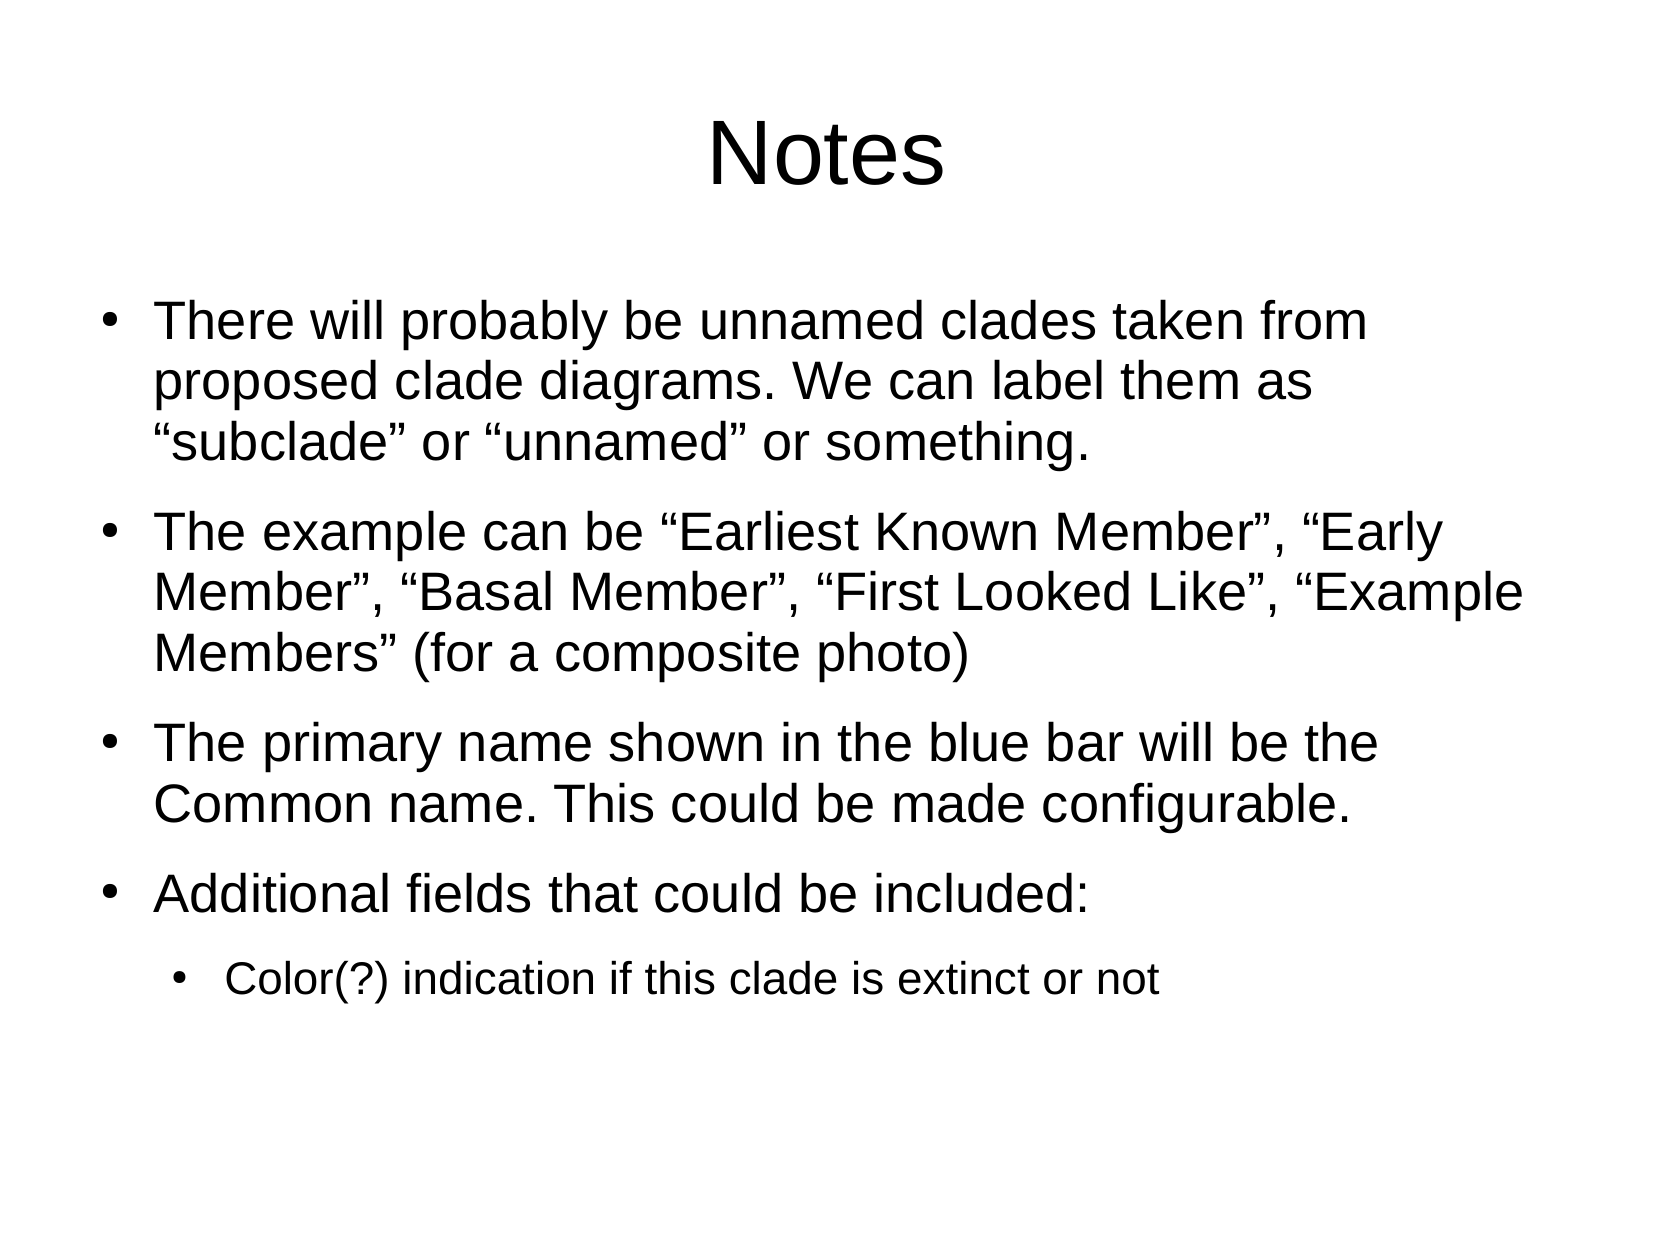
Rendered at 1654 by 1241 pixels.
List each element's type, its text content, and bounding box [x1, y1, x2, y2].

title Notes [82, 49, 1571, 257]
list There will probably be unnamed clades taken from proposed clade diagrams. We can label them as “subclade” or “unnamed” or something. The example can be “Earliest Known Member”, “Early Member”, “Basal Member”, “First Looked Like”, “Example Members” (for a composite photo) The primary name shown in the blue bar will be the Common name. This could be made configurable. Additional fields that could be included: Color(?) indication if this clade is extinct or not [82, 290, 1571, 1109]
